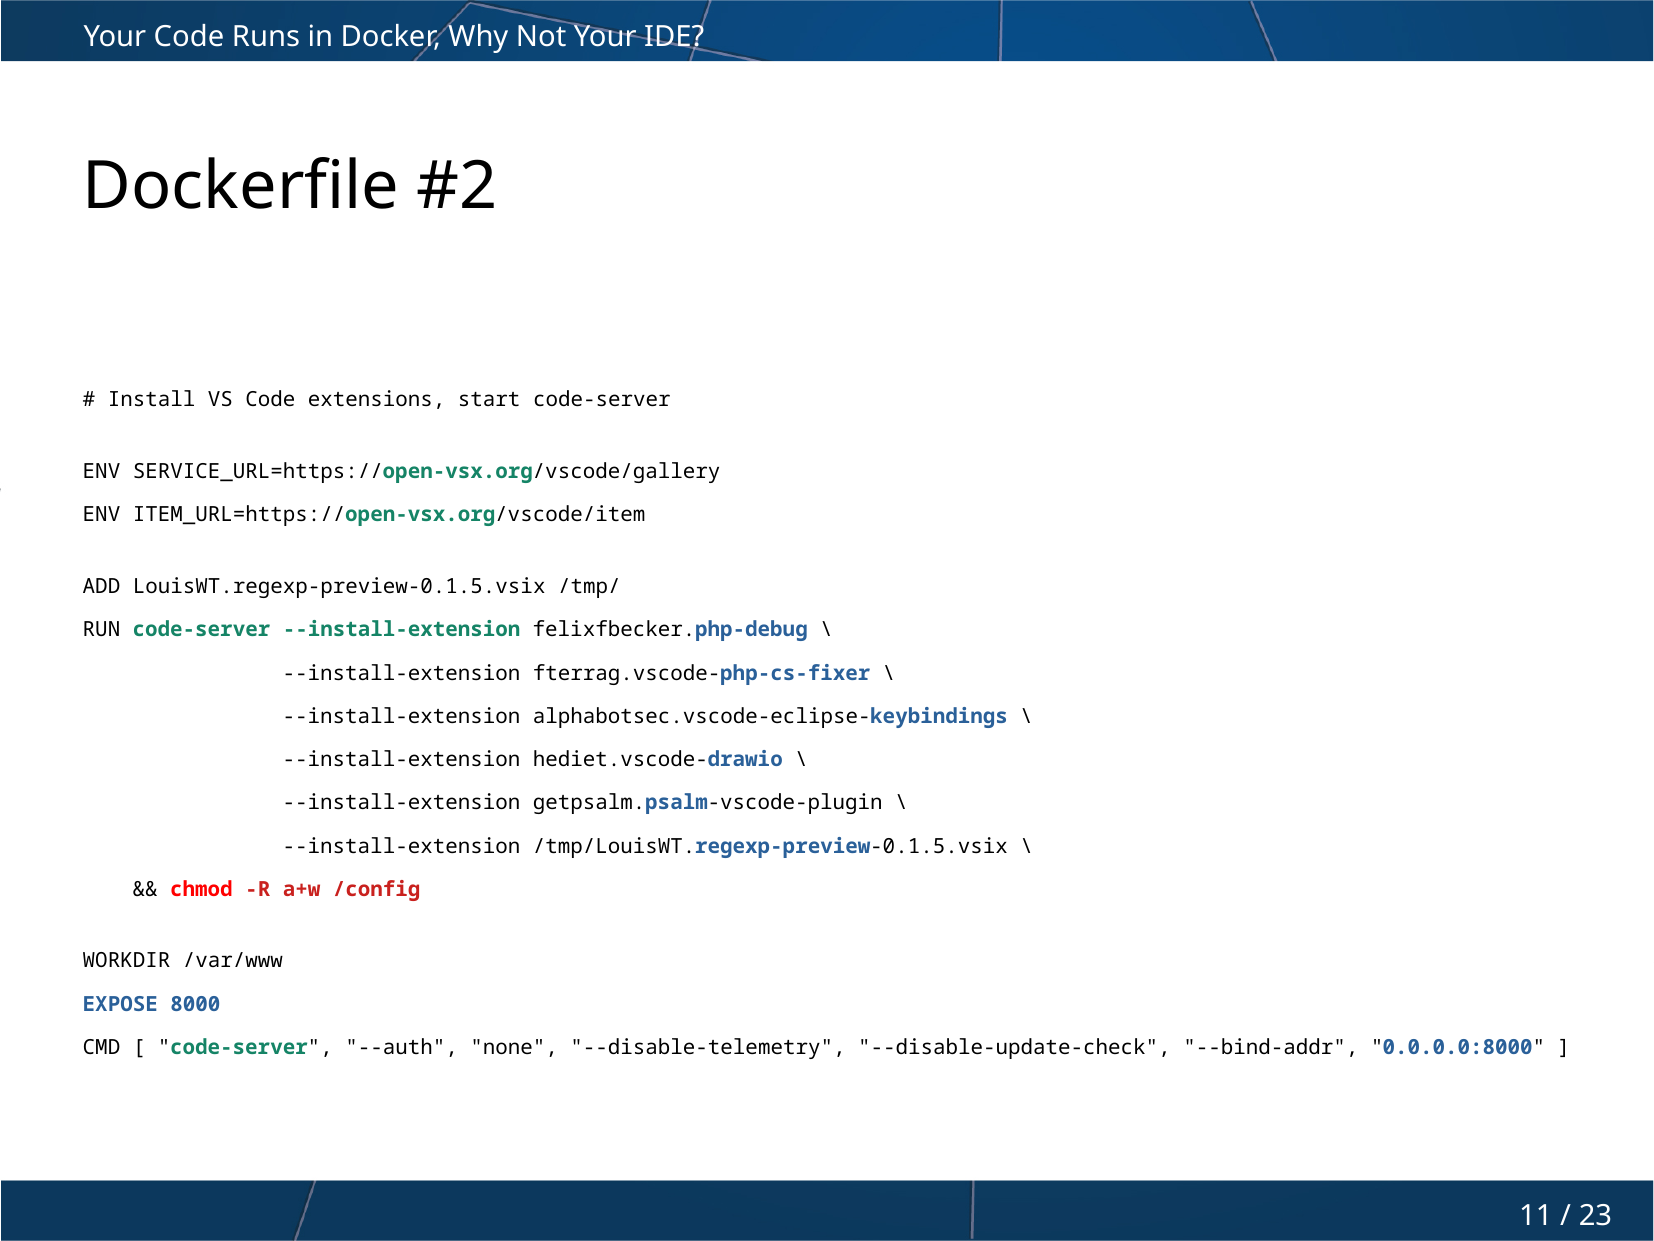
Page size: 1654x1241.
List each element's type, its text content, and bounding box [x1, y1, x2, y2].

picture [0, 0, 1654, 1241]
title Dockerfile #2 [82, 86, 1571, 279]
list # Install VS Code extensions, start code-server ENV SERVICE_URL=https://open-vsx.org/vscode/gallery ENV ITEM_URL=https://open-vsx.org/vscode/item ADD LouisWT.regexp-preview-0.1.5.vsix /tmp/ RUN code-server --install-extension felixfbecker.php-debug \ --install-extension fterrag.vscode-php-cs-fixer \ --install-extension alphabotsec.vscode-eclipse-keybindings \ --install-extension hediet.vscode-drawio \ --install-extension getpsalm.psalm-vscode-plugin \ --install-extension /tmp/LouisWT.regexp-preview-0.1.5.vsix \ && chmod -R a+w /config WORKDIR /var/www EXPOSE 8000 CMD [ "code-server", "--auth", "none", "--disable-telemetry", "--disable-update-check", "--bind-addr", "0.0.0.0:8000" ] [82, 384, 1571, 1038]
